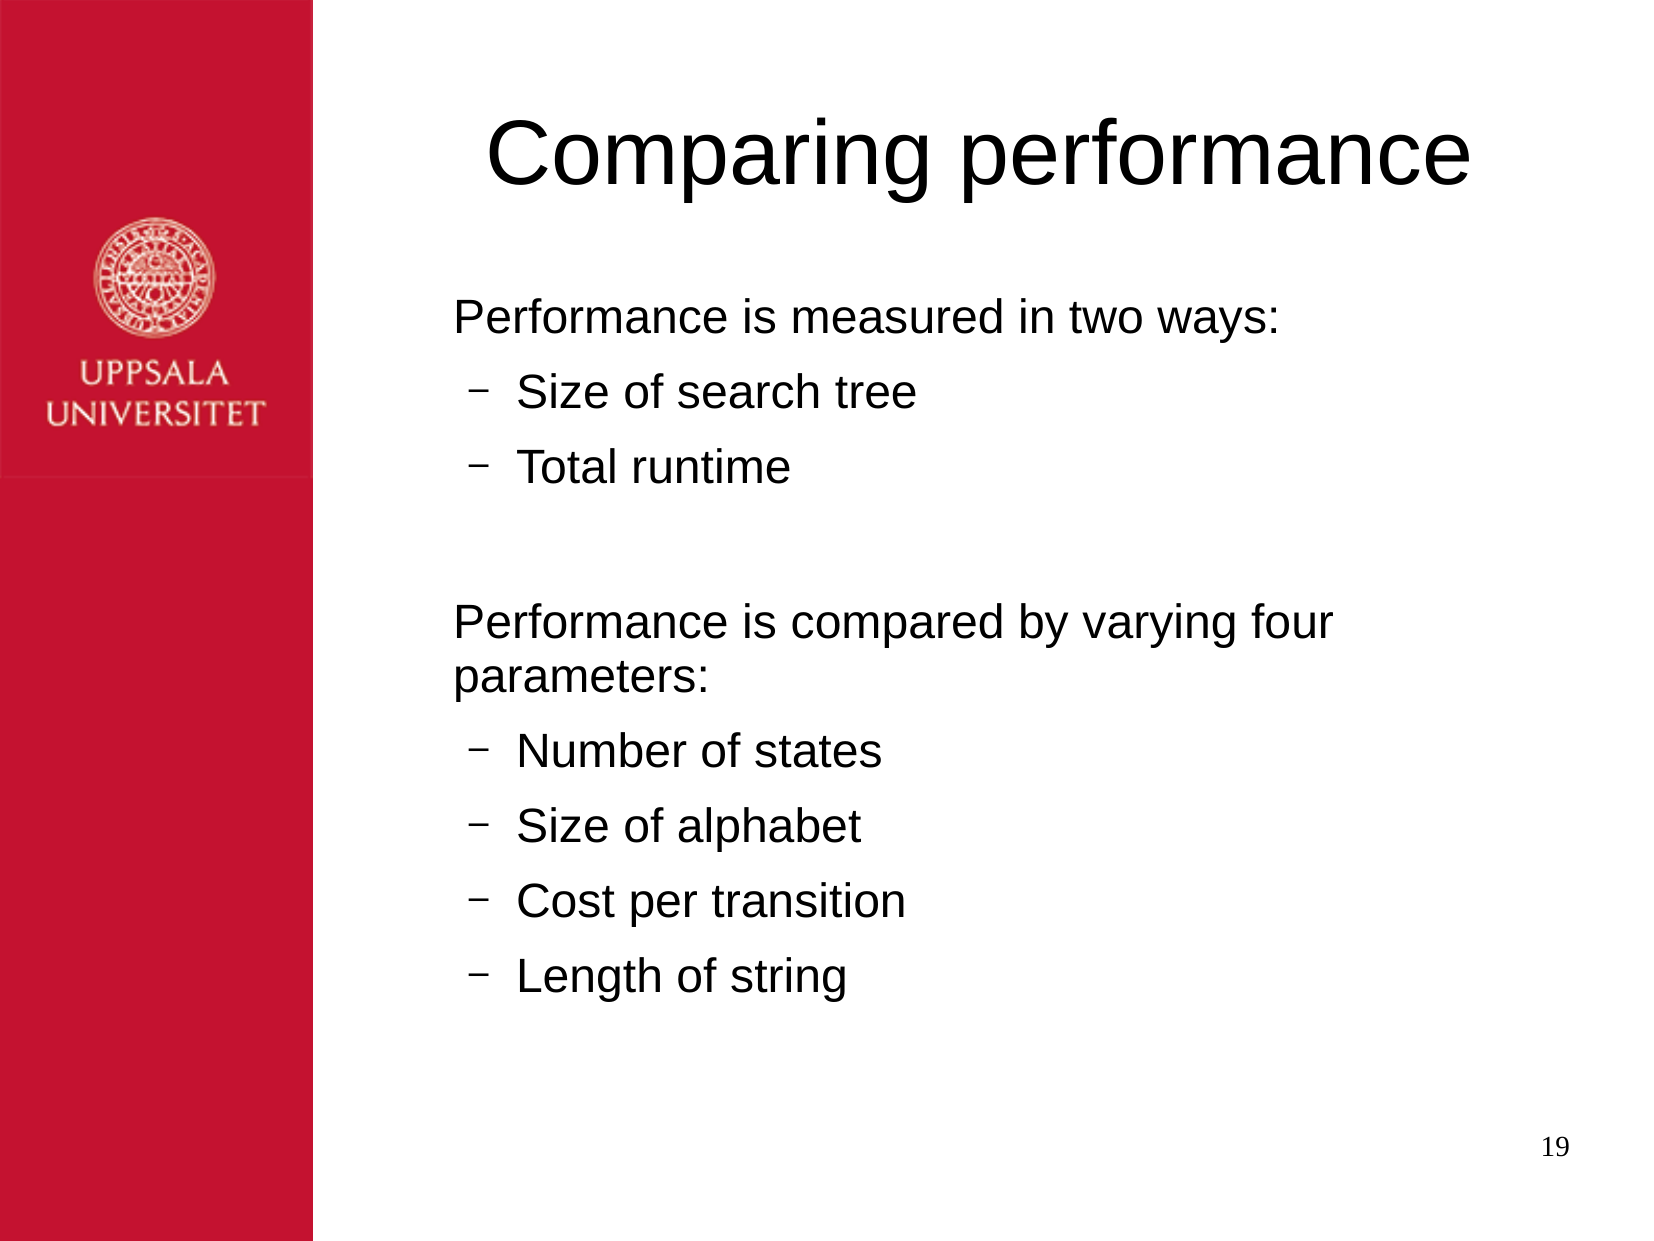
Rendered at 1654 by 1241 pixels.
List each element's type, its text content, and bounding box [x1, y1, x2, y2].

list Performance is measured in two ways: Size of search tree Total runtime Performance is compared by varying four parameters: Number of states Size of alphabet Cost per transition Length of string [390, 290, 1571, 1010]
title Comparing performance [390, 49, 1571, 257]
picture [0, 0, 235, 800]
